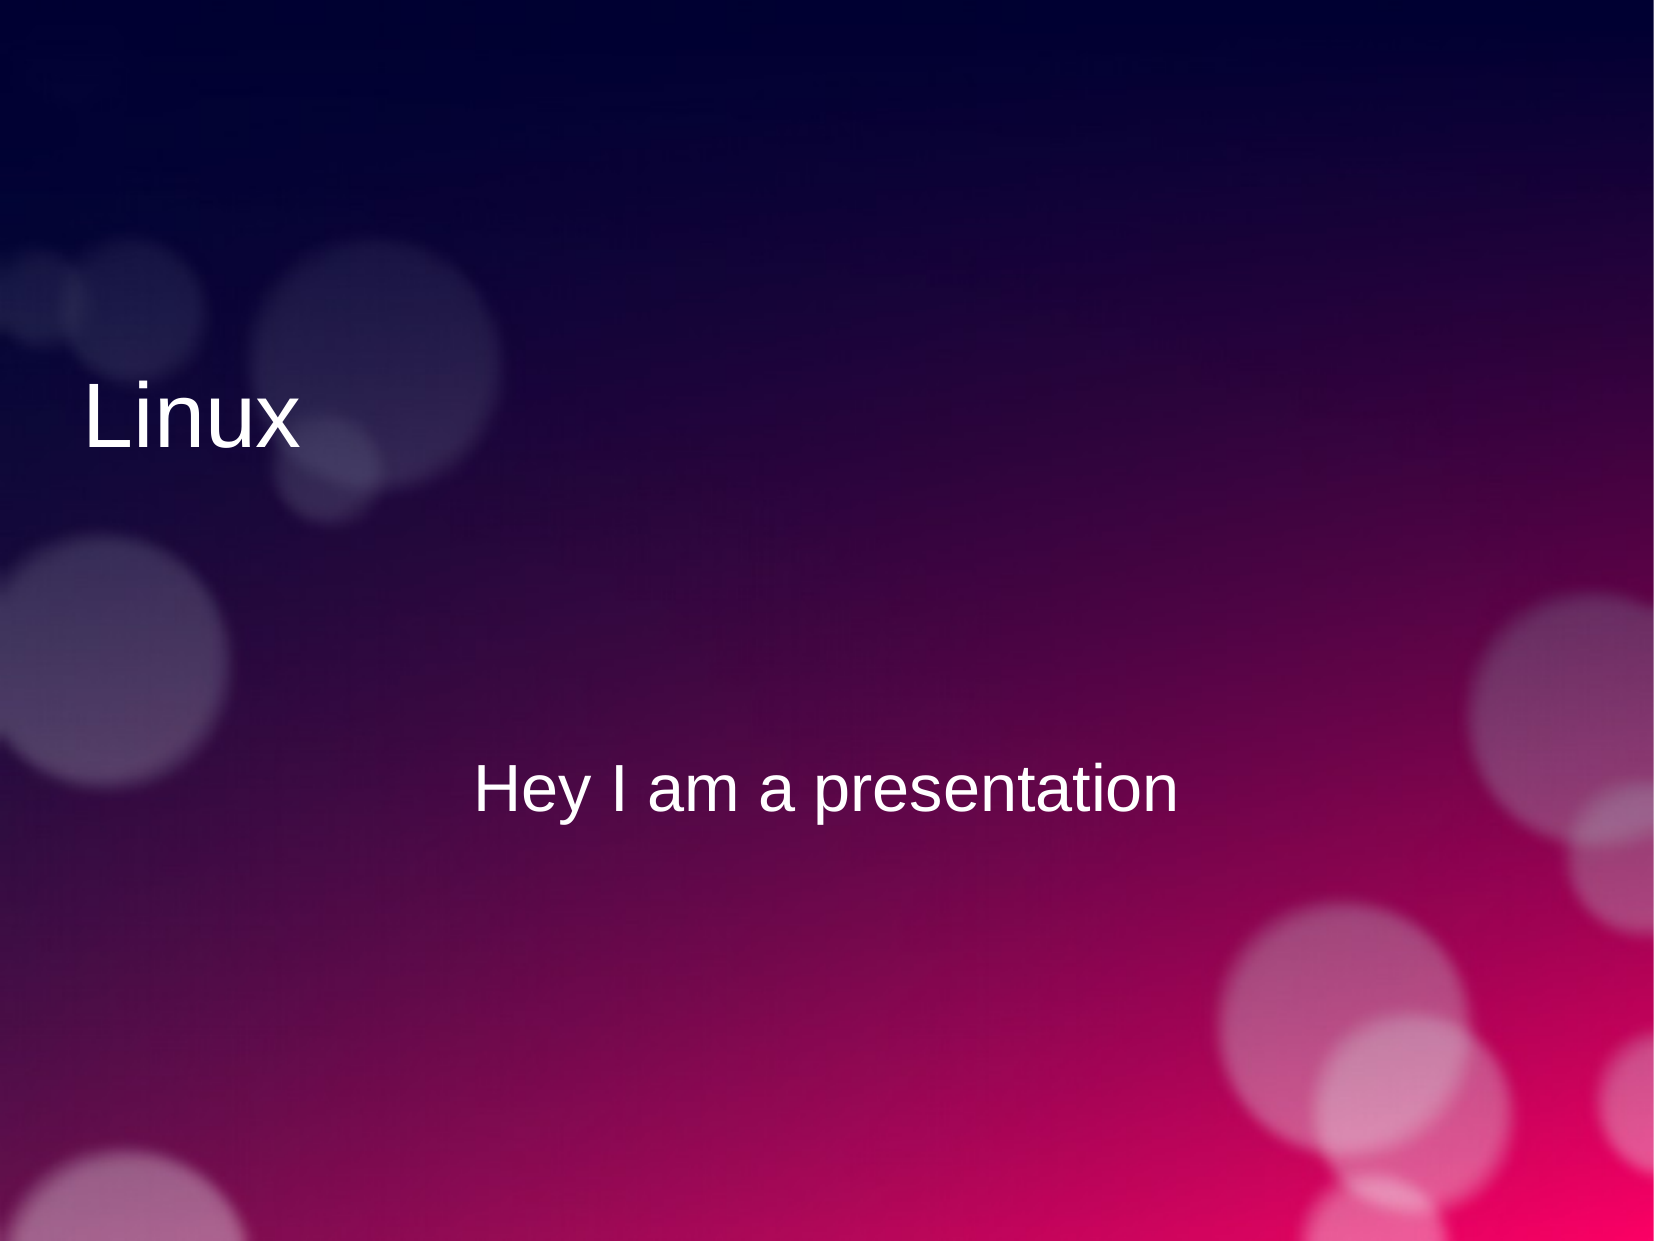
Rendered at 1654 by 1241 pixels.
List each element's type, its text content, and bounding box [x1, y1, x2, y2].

title Linux [82, 312, 1571, 520]
picture [0, 0, 1654, 1241]
subtitle Hey I am a presentation [82, 566, 1571, 1010]
